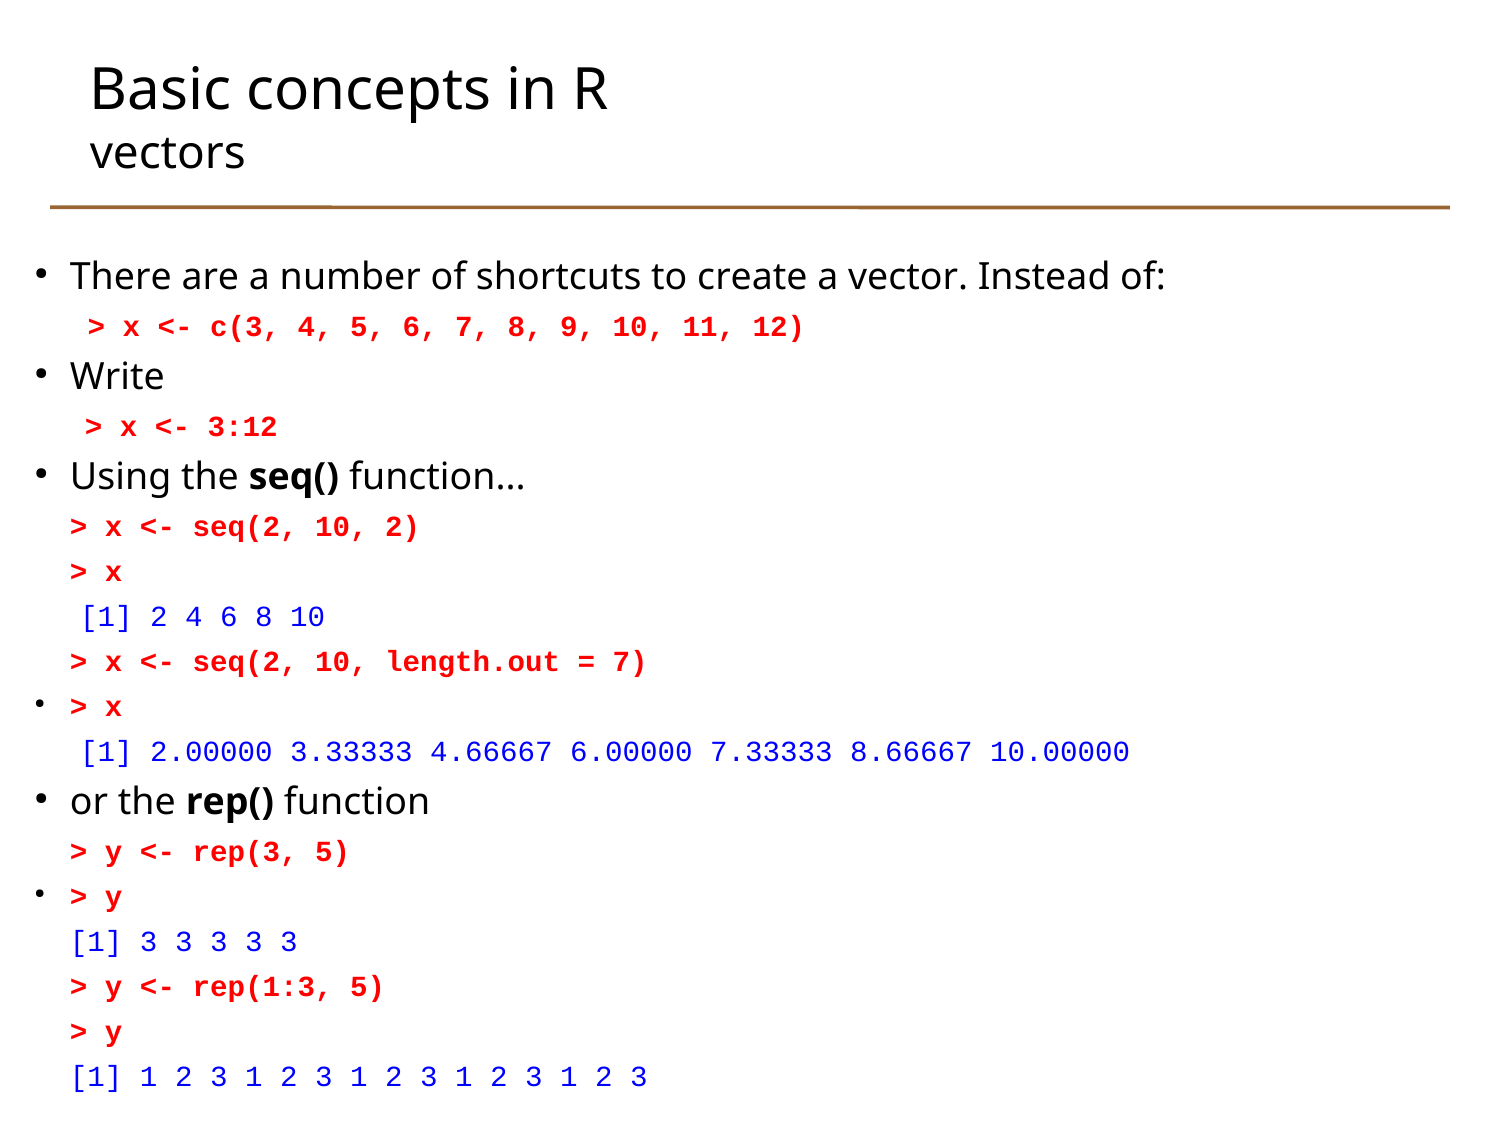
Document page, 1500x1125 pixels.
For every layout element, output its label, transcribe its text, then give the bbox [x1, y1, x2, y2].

list There are a number of shortcuts to create a vector. Instead of: > x <- c(3, 4, 5, 6, 7, 8, 9, 10, 11, 12) Write > x <- 3:12 Using the seq() function... > x <- seq(2, 10, 2) > x [1] 2 4 6 8 10 > x <- seq(2, 10, length.out = 7) > x [1] 2.00000 3.33333 4.66667 6.00000 7.33333 8.66667 10.00000 or the rep() function > y <- rep(3, 5) > y [1] 3 3 3 3 3 > y <- rep(1:3, 5) > y [1] 1 2 3 1 2 3 1 2 3 1 2 3 1 2 3 [34, 251, 1415, 1125]
title Basic concepts in R vectors [75, 41, 1422, 256]
